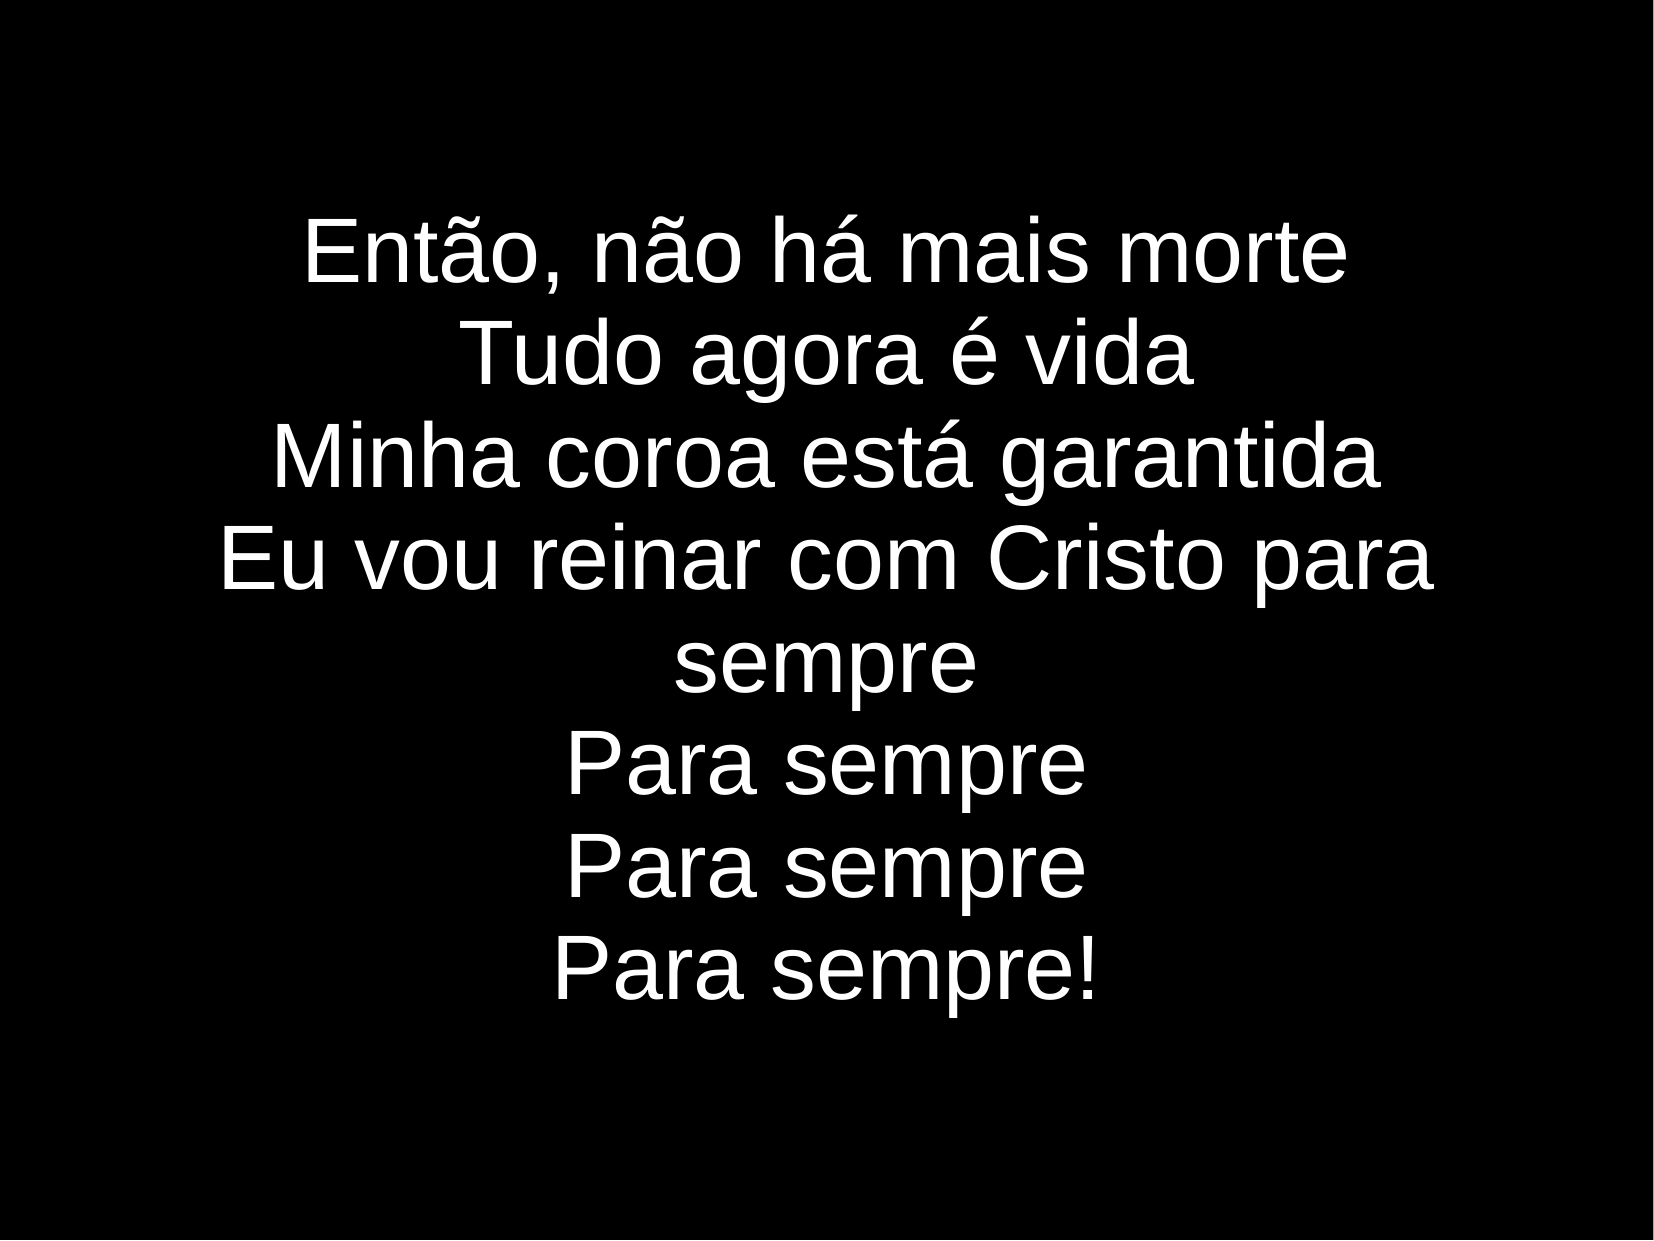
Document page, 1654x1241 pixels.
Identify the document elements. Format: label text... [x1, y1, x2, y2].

subtitle Então, não há mais morte Tudo agora é vida Minha coroa está garantida Eu vou reinar com Cristo para sempre Para sempre Para sempre Para sempre! [82, 49, 1571, 1170]
